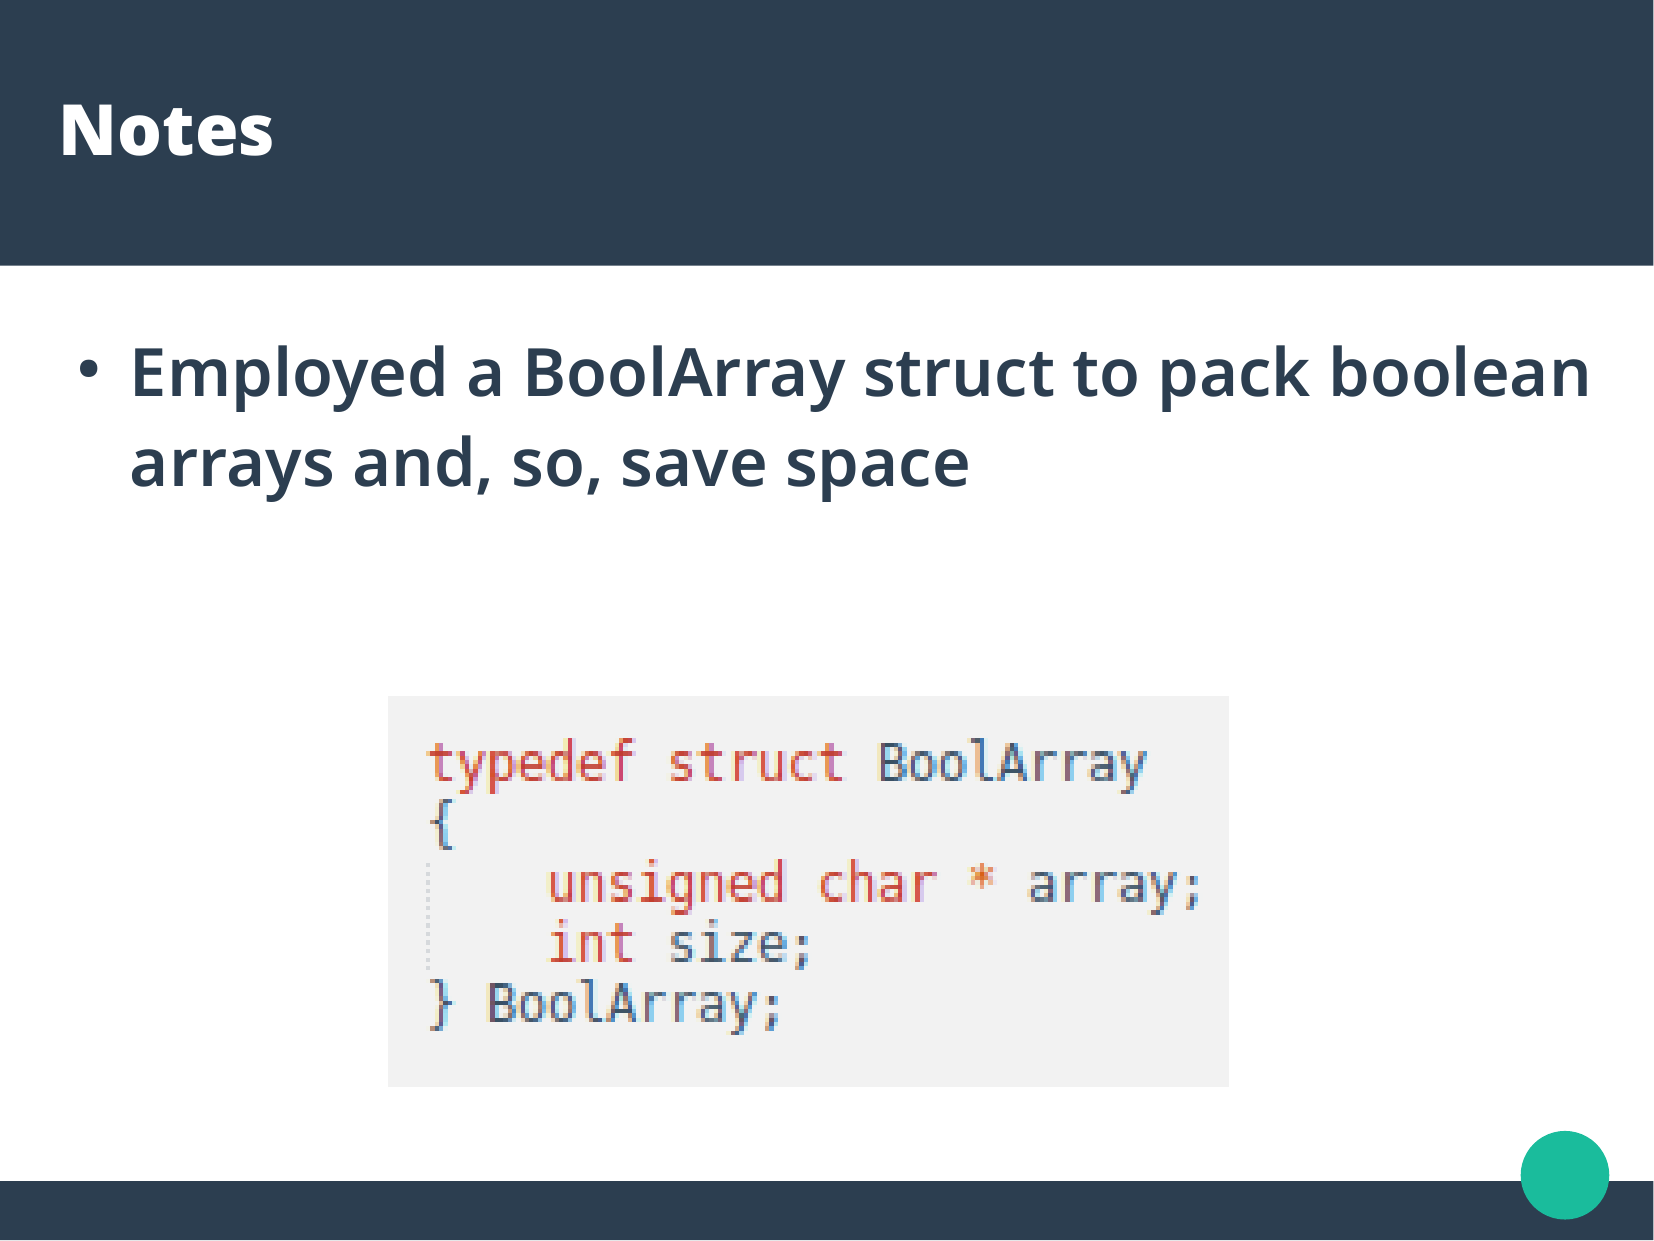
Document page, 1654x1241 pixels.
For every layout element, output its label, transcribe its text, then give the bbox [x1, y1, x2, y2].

list Employed a BoolArray struct to pack boolean arrays and, so, save space [59, 324, 1595, 1152]
picture [388, 696, 1229, 1087]
title Notes [59, 49, 1595, 207]
